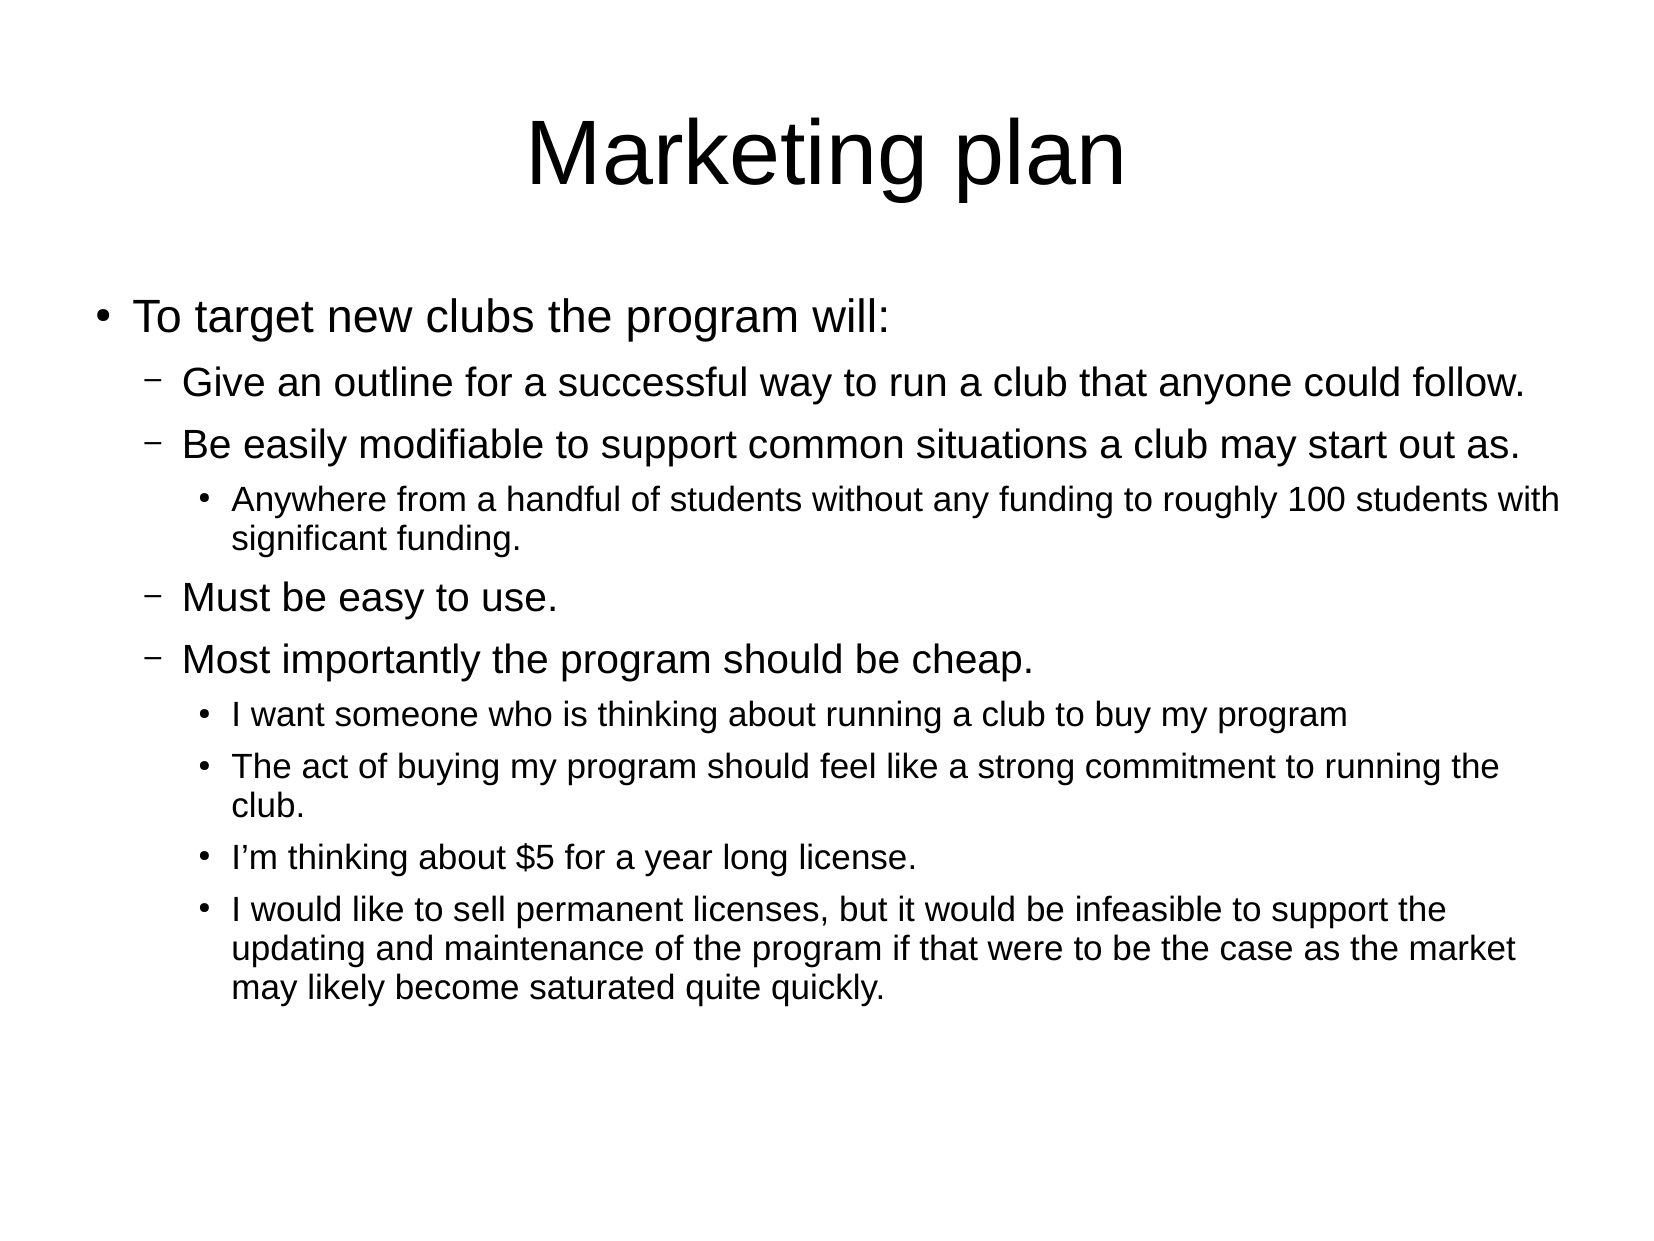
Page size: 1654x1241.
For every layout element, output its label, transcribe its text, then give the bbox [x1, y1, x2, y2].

title Marketing plan [82, 49, 1571, 257]
list To target new clubs the program will: Give an outline for a successful way to run a club that anyone could follow. Be easily modifiable to support common situations a club may start out as. Anywhere from a handful of students without any funding to roughly 100 students with significant funding. Must be easy to use. Most importantly the program should be cheap. I want someone who is thinking about running a club to buy my program The act of buying my program should feel like a strong commitment to running the club. I’m thinking about $5 for a year long license. I would like to sell permanent licenses, but it would be infeasible to support the updating and maintenance of the program if that were to be the case as the market may likely become saturated quite quickly. [82, 290, 1571, 1010]
